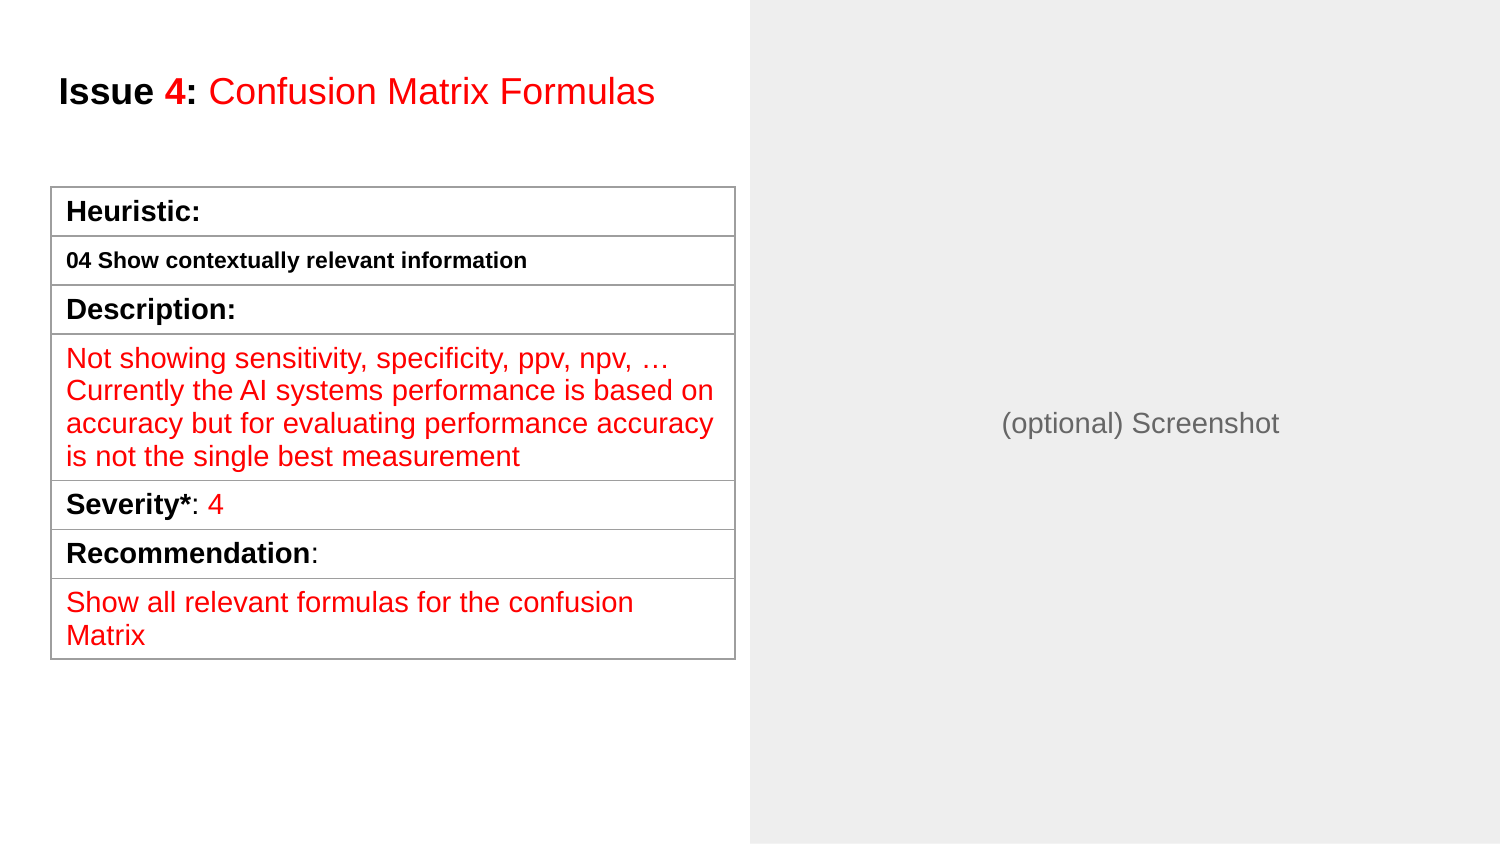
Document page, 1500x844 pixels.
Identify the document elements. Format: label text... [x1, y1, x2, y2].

table_header Heuristic: [52, 188, 734, 235]
table_cell 04 Show contextually relevant information [52, 237, 734, 284]
table_cell Recommendation: [52, 530, 734, 578]
table_cell Description: [52, 286, 734, 333]
table_cell Severity*: 4 [52, 481, 734, 529]
table_cell Not showing sensitivity, specificity, ppv, npv, … Currently the AI systems performance is based on accuracy but for evaluating performance accuracy is not the single best measurement [52, 335, 734, 480]
table_cell Show all relevant formulas for the confusion Matrix [52, 579, 734, 658]
text_box Issue 4: Confusion Matrix Formulas [43, 51, 708, 197]
